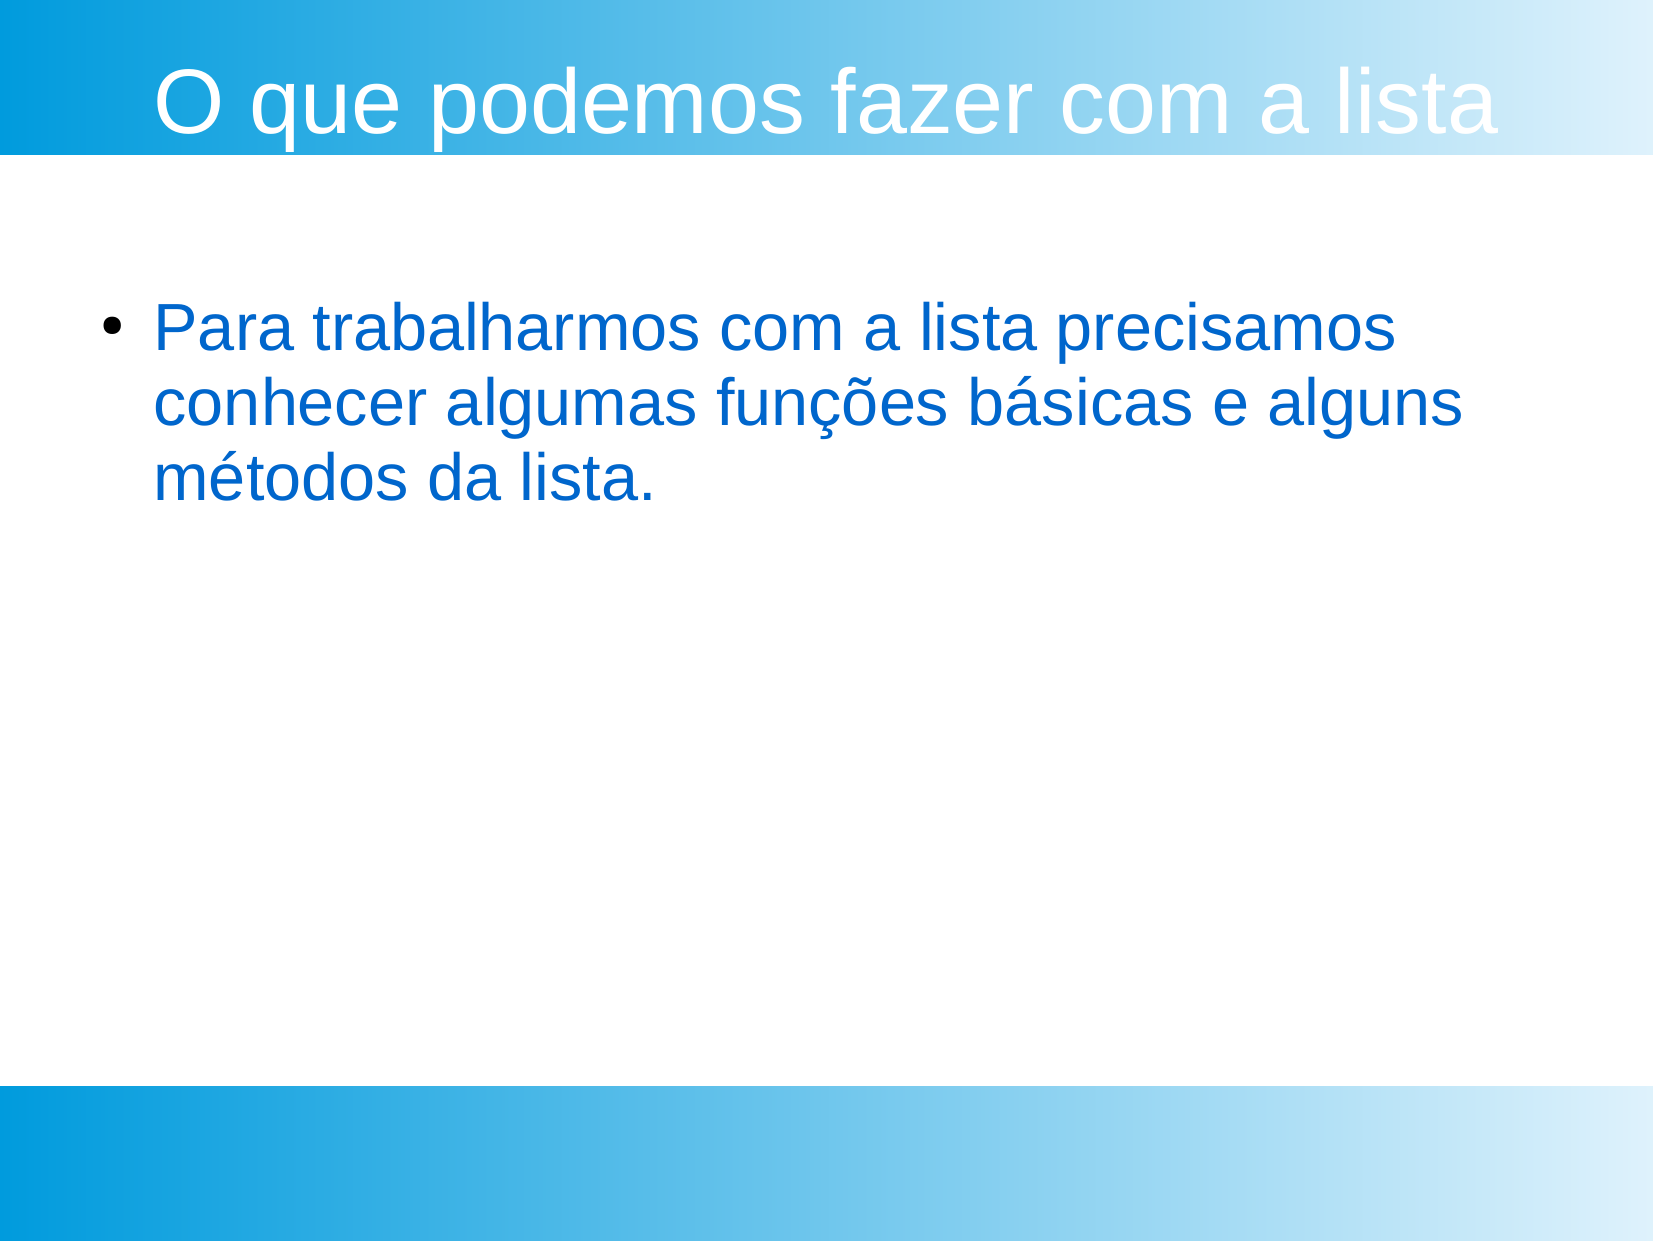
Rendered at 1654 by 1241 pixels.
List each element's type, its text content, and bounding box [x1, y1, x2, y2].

list Para trabalharmos com a lista precisamos conhecer algumas funções básicas e alguns métodos da lista. [82, 290, 1571, 1010]
title O que podemos fazer com a lista [82, 49, 1571, 155]
